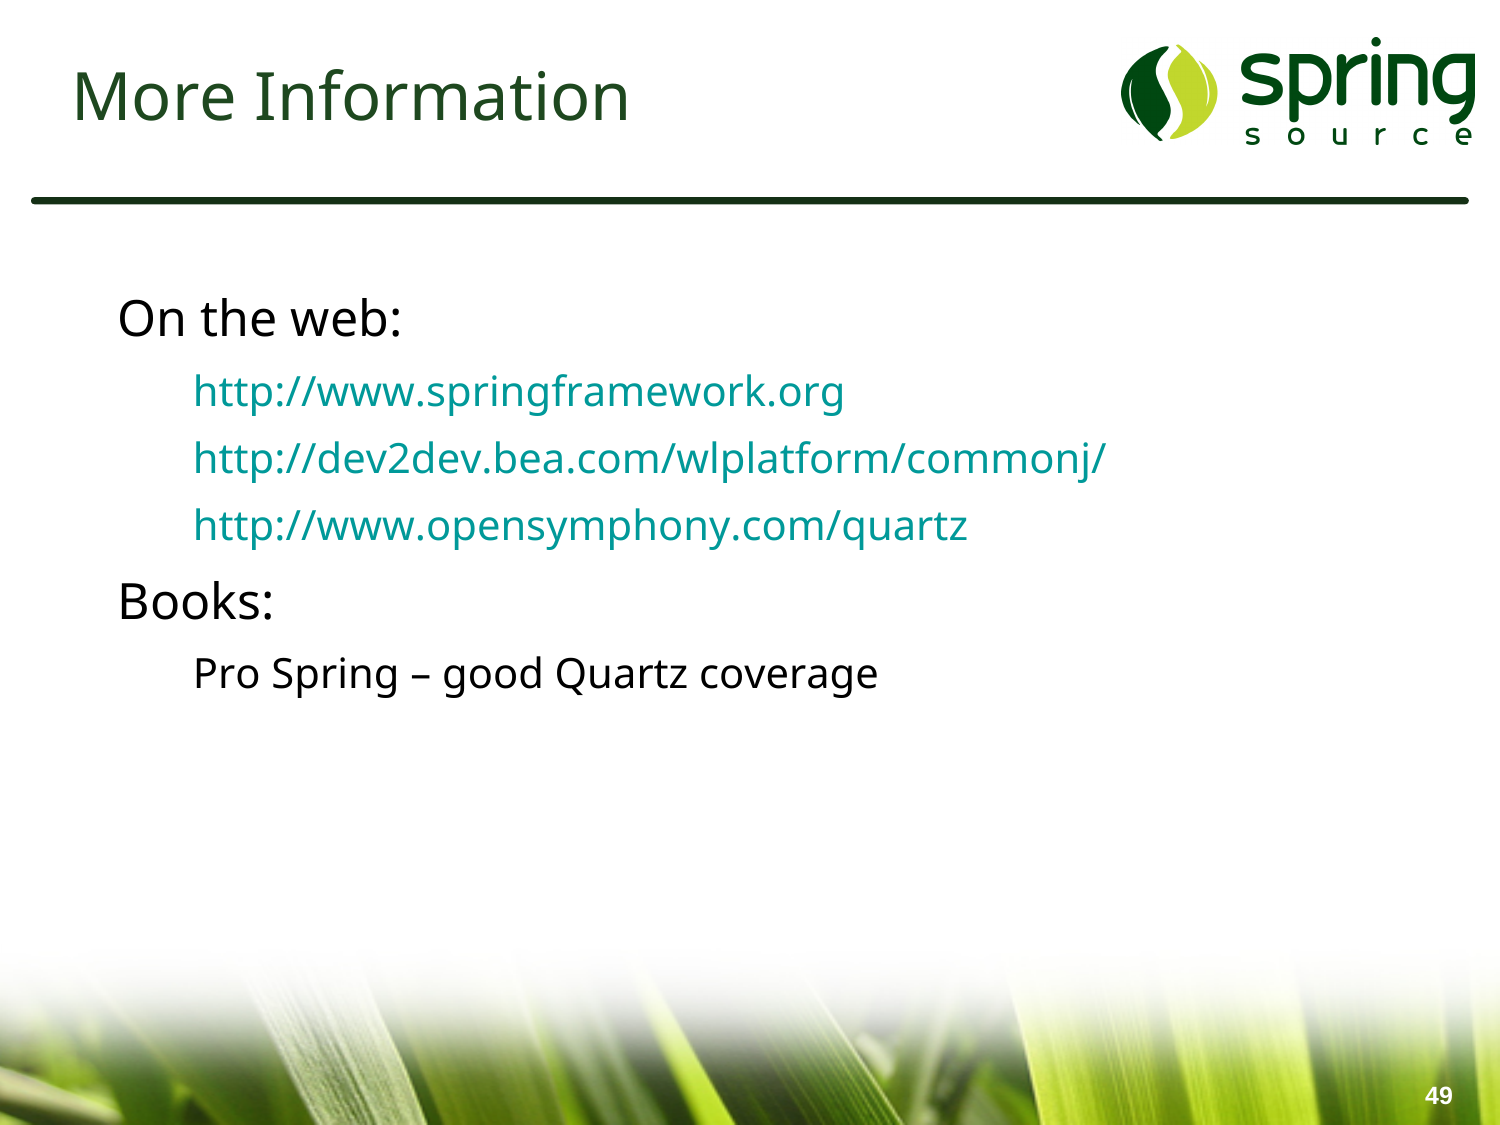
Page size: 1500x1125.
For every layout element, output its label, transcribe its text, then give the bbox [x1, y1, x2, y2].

list On the web: http://www.springframework.org http://dev2dev.bea.com/wlplatform/commonj/ http://www.opensymphony.com/quartz Books: Pro Spring – good Quartz coverage [103, 275, 1394, 938]
picture [0, 944, 1500, 1125]
title More Information [56, 13, 1089, 176]
picture [1121, 37, 1475, 145]
